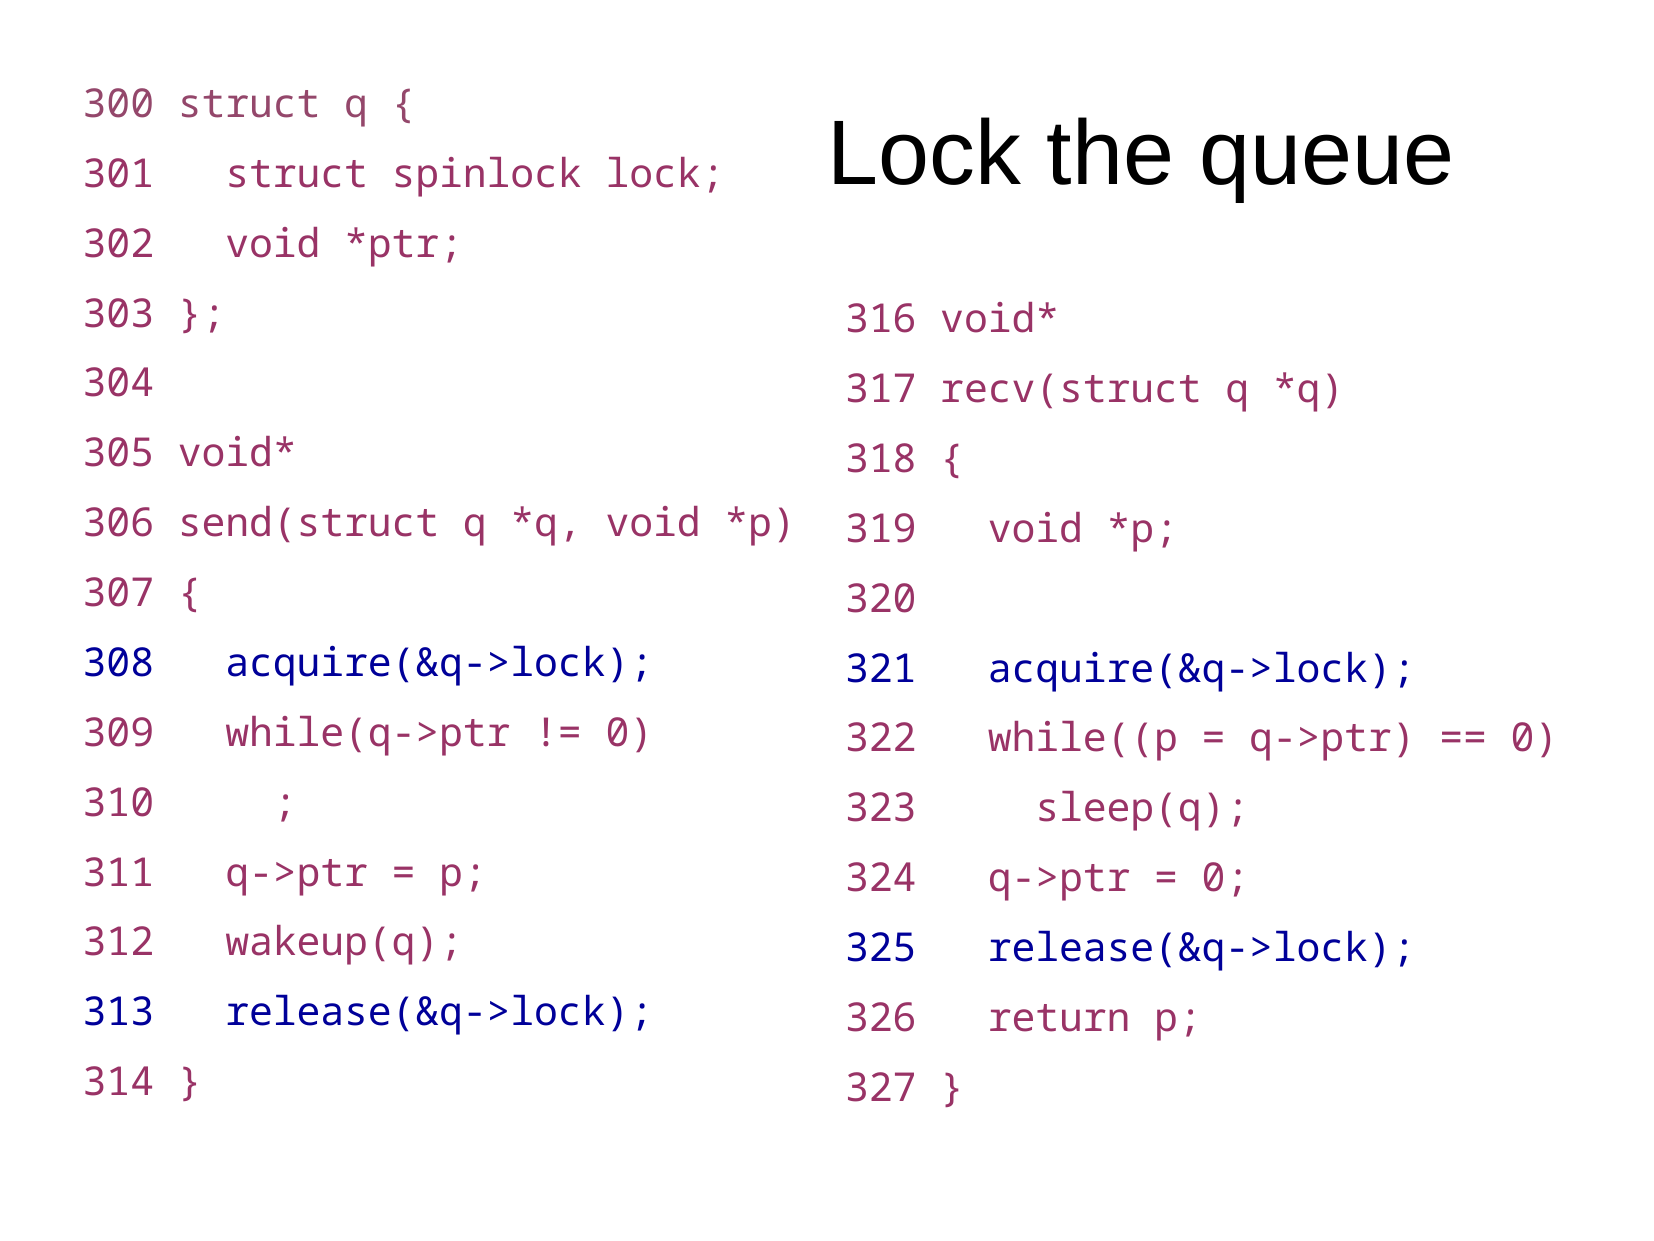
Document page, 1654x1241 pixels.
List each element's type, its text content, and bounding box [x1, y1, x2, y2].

list 300 struct q { 301 struct spinlock lock; 302 void *ptr; 303 }; 304 305 void* 306 send(struct q *q, void *p) 307 { 308 acquire(&q->lock); 309 while(q->ptr != 0) 310 ; 311 q->ptr = p; 312 wakeup(q); 313 release(&q->lock); 314 } [82, 75, 809, 1163]
title Lock the queue [712, 49, 1571, 257]
list 316 void* 317 recv(struct q *q) 318 { 319 void *p; 320 321 acquire(&q->lock); 322 while((p = q->ptr) == 0) 323 sleep(q); 324 q->ptr = 0; 325 release(&q->lock); 326 return p; 327 } [845, 290, 1572, 1163]
